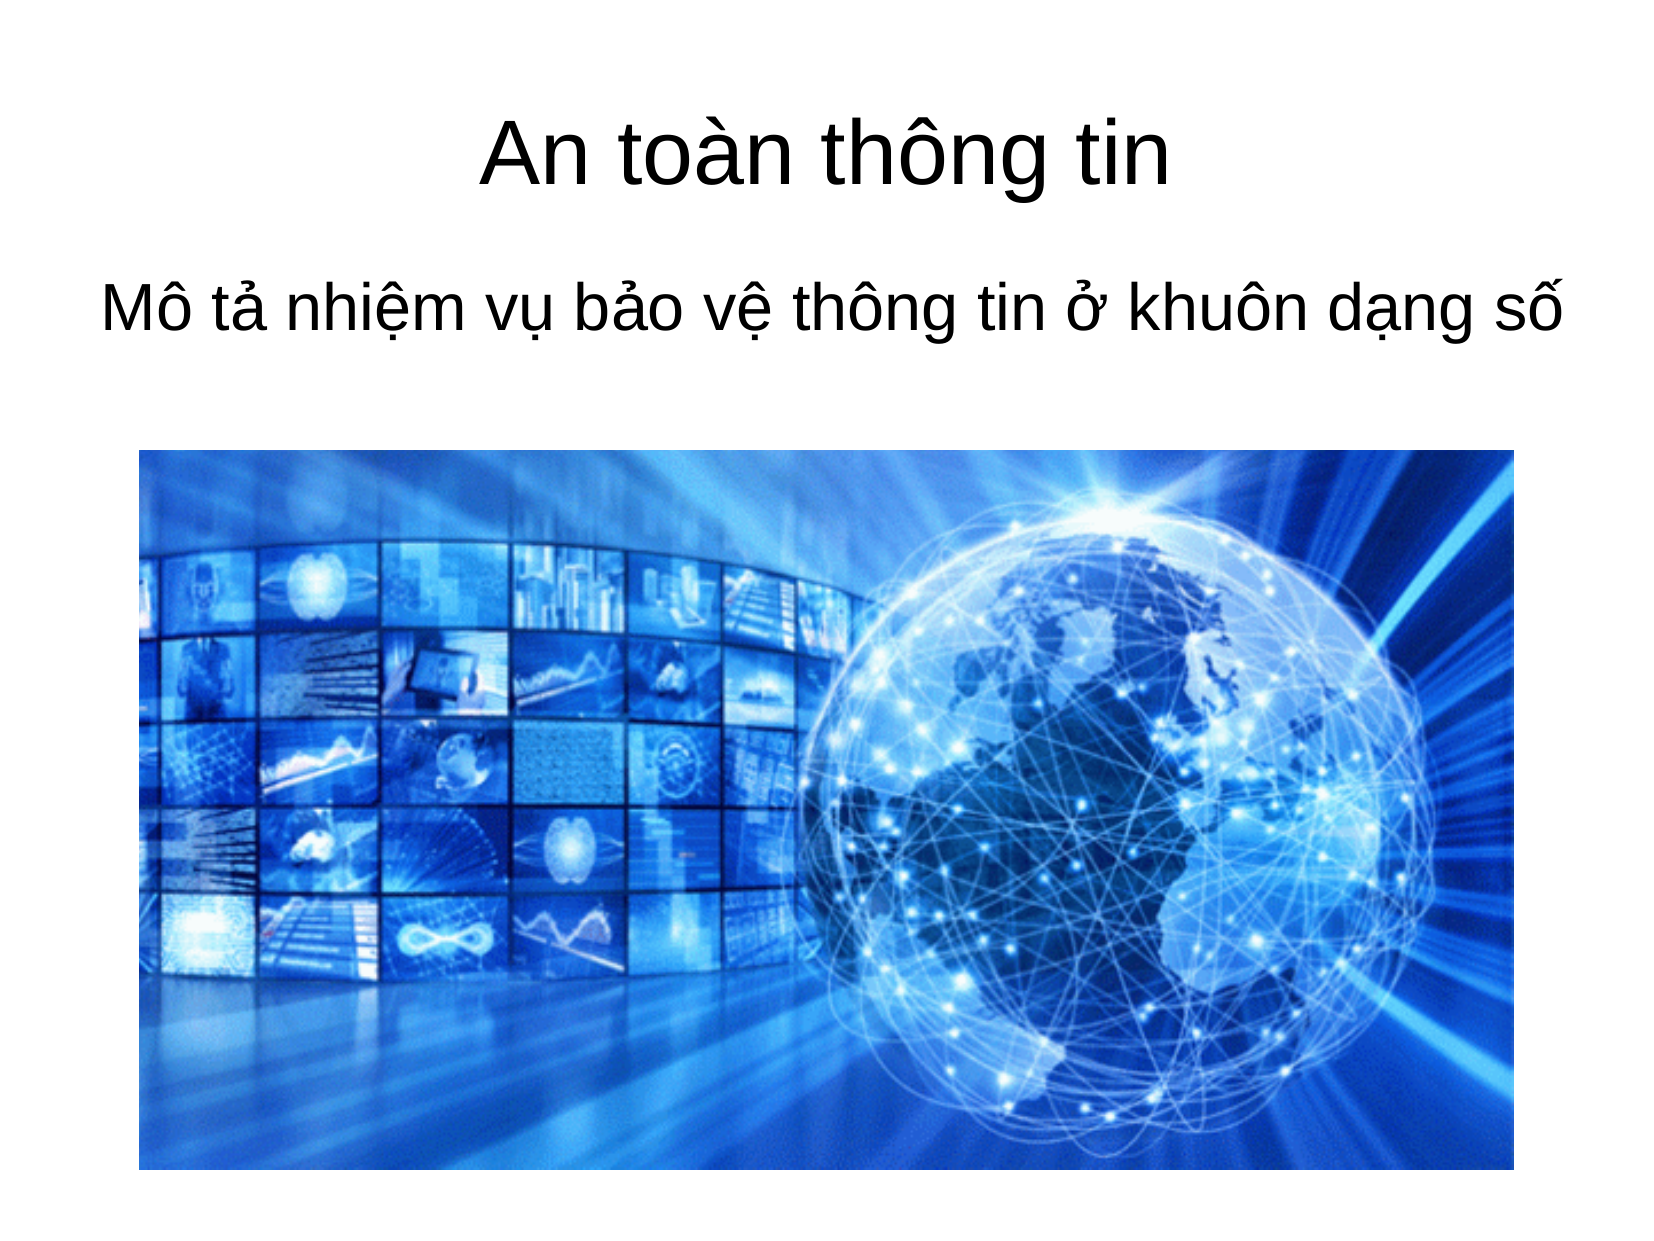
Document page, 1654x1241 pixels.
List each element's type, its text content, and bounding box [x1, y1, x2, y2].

title An toàn thông tin [82, 49, 1571, 257]
text_box Mô tả nhiệm vụ bảo vệ thông tin ở khuôn dạng số [61, 270, 1606, 346]
picture [139, 1010, 1514, 1171]
subtitle [82, 346, 1571, 1010]
